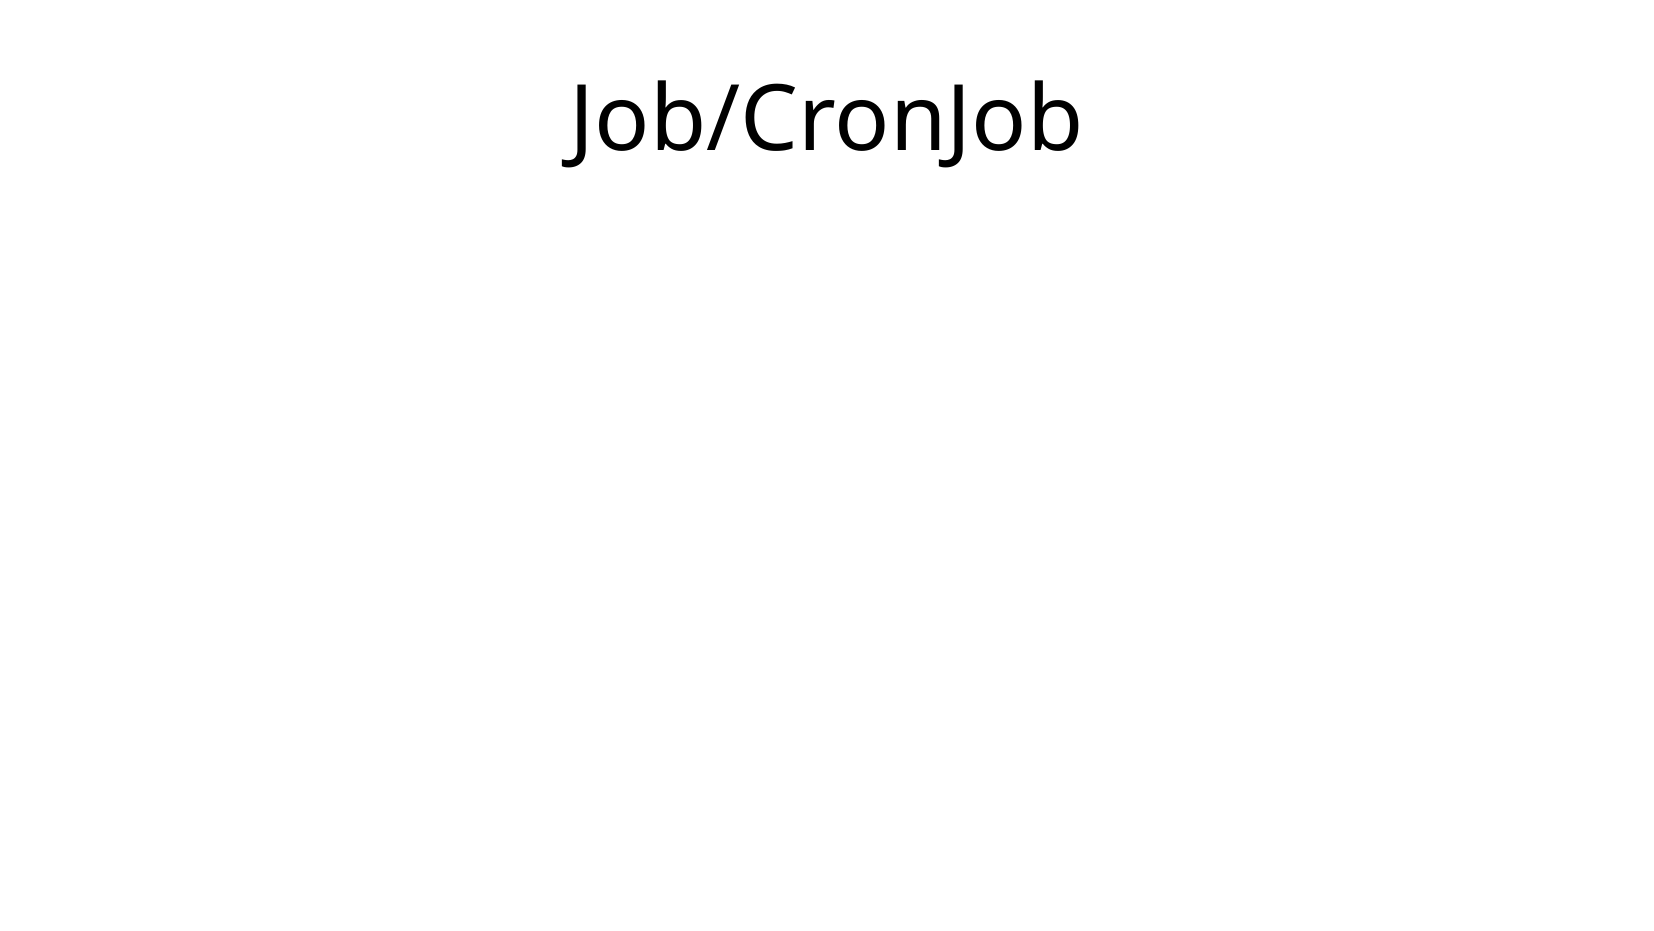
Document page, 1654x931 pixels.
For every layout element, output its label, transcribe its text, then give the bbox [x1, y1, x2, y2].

title Job/CronJob [82, 37, 1571, 193]
